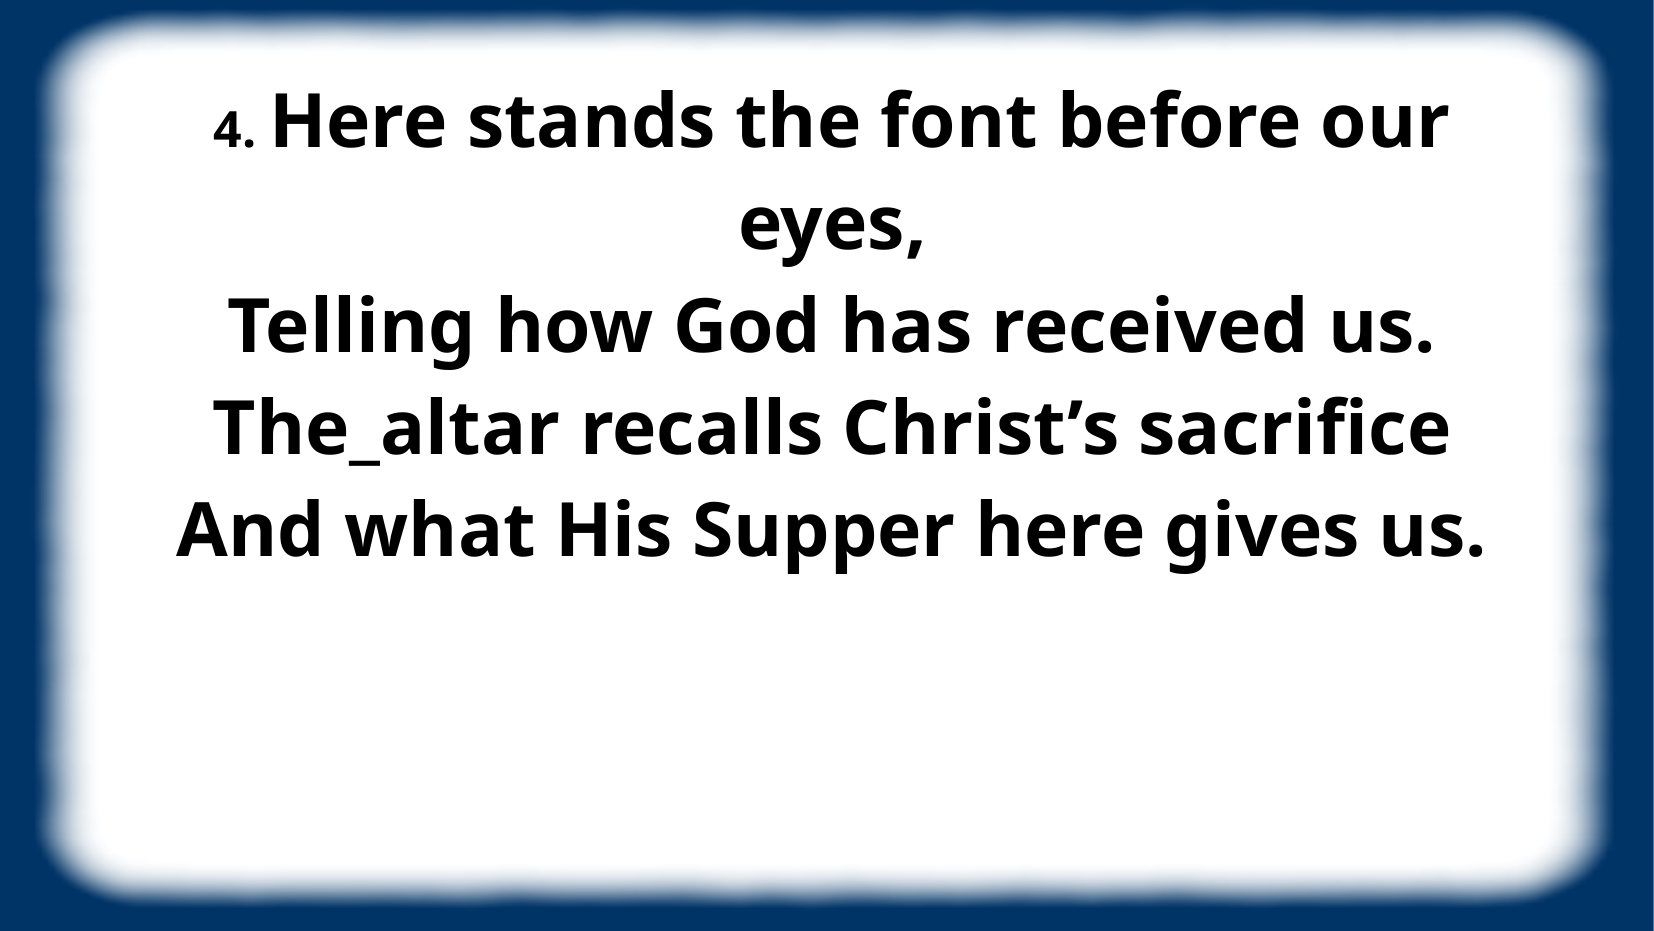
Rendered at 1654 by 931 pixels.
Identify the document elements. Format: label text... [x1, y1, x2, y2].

picture [0, 0, 1654, 931]
text_box 4. Here stands the font before our eyes, Telling how God has received us. The_altar recalls Christ’s sacrifice And what His Supper here gives us. [105, 60, 1561, 473]
